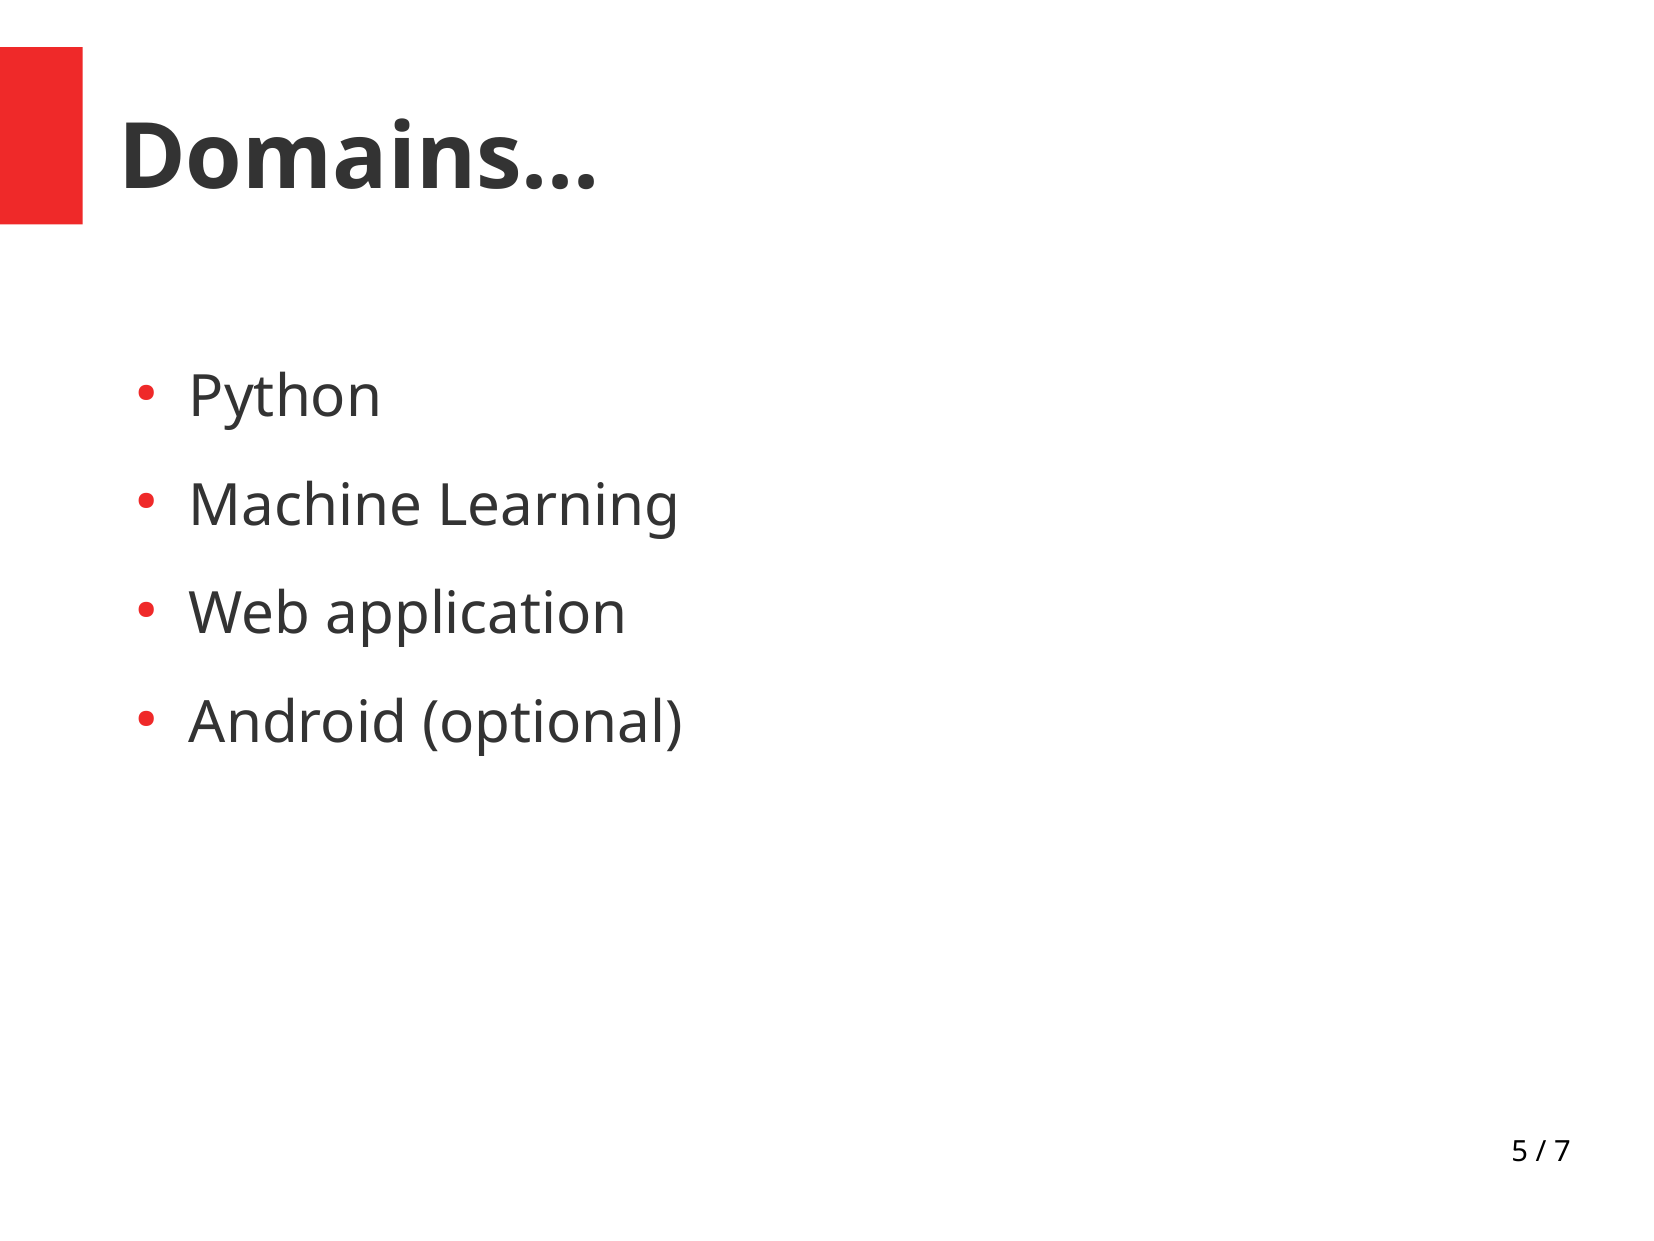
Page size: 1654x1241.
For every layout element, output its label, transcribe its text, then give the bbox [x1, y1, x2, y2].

title Domains... [118, 49, 1571, 257]
list Python Machine Learning Web application Android (optional) [118, 354, 1536, 1074]
